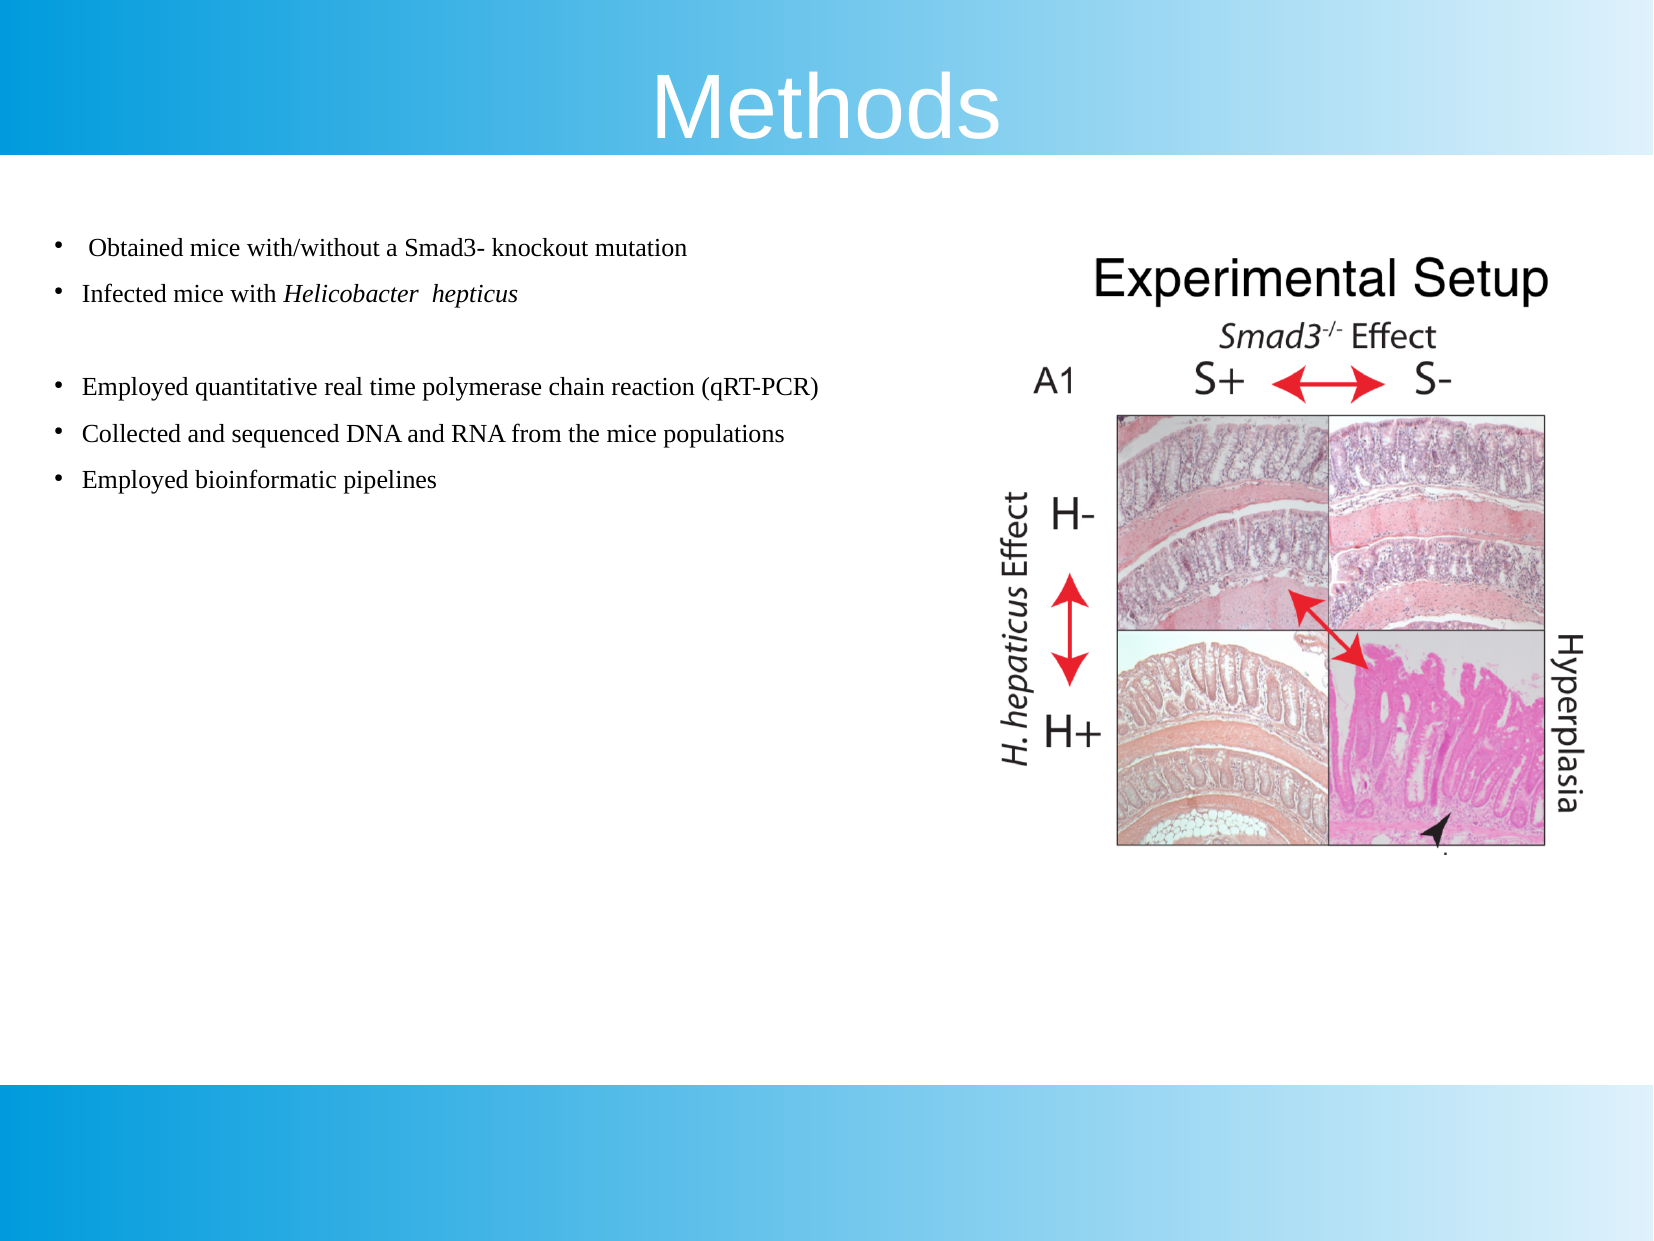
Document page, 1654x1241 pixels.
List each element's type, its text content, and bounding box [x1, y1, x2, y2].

picture [990, 237, 1598, 856]
text_box Methods [82, 49, 1571, 154]
list Obtained mice with/without a Smad3- knockout mutation Infected mice with Helicobacter hepticus Employed quantitative real time polymerase chain reaction (qRT-PCR) Collected and sequenced DNA and RNA from the mice populations Employed bioinformatic pipelines [45, 230, 916, 496]
